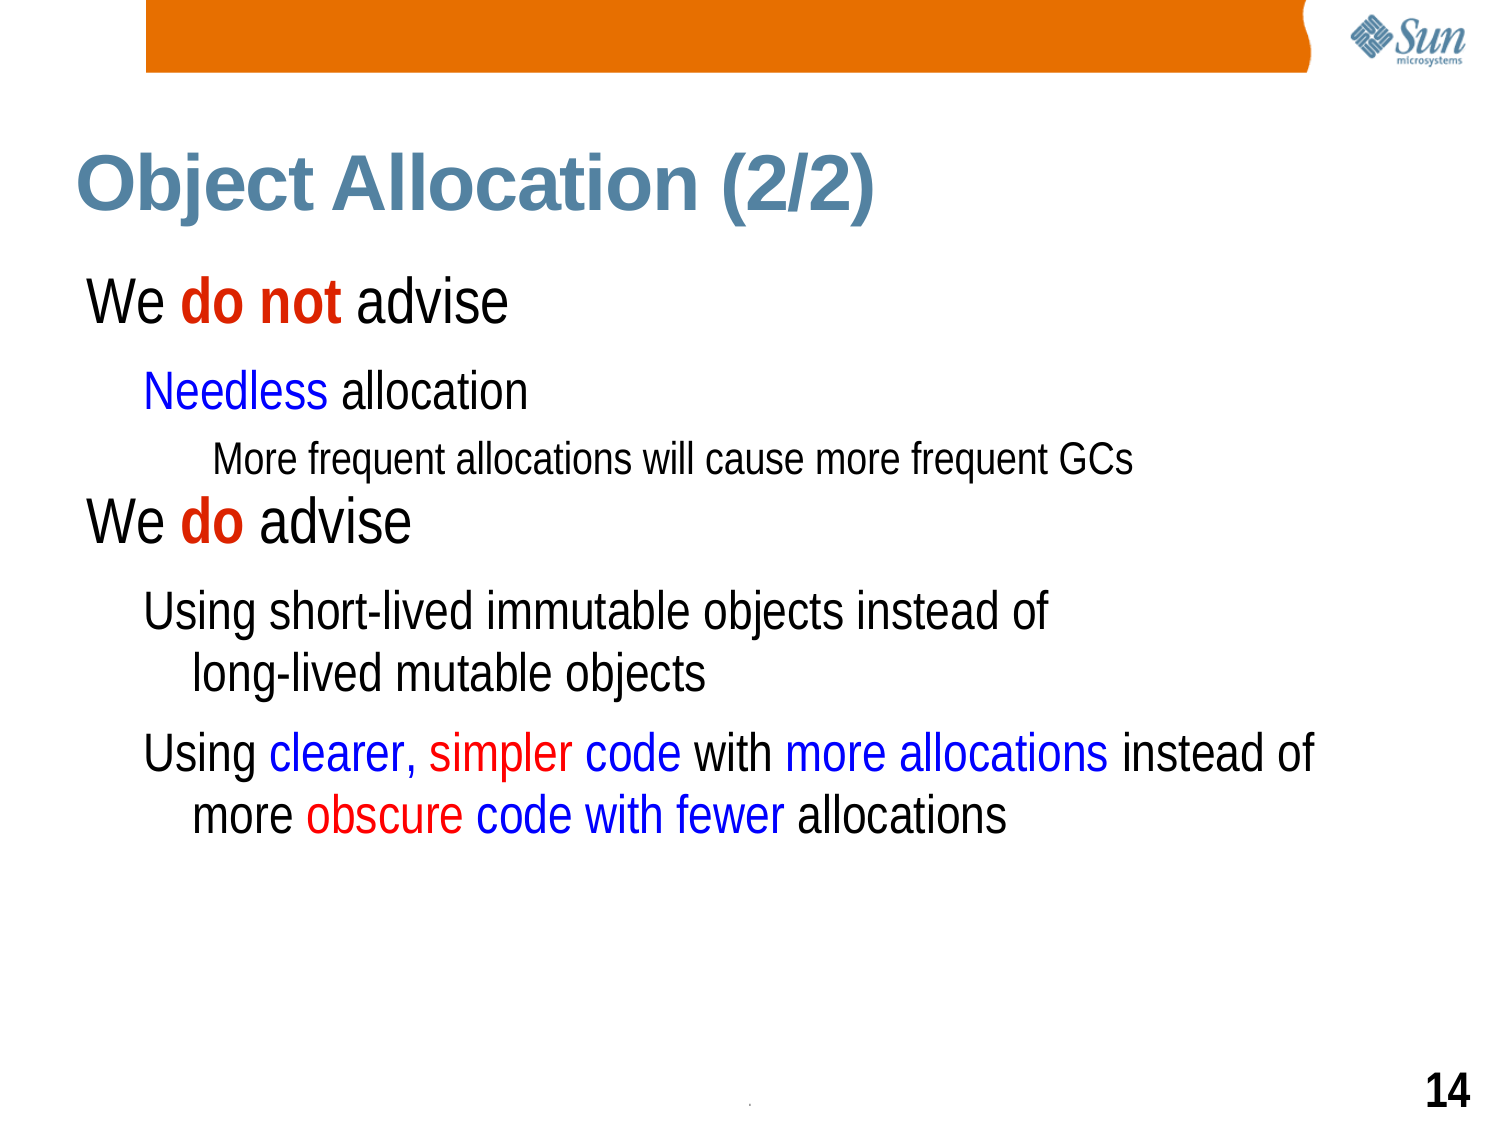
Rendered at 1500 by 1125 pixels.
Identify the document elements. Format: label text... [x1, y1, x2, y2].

list We do not advise Needless allocation More frequent allocations will cause more frequent GCs We do advise Using short-lived immutable objects instead of long-lived mutable objects Using clearer, simpler code with more allocations instead of more obscure code with fewer allocations [66, 263, 1404, 1023]
title Object Allocation (2/2) [75, 146, 1438, 251]
picture [146, 0, 1500, 75]
